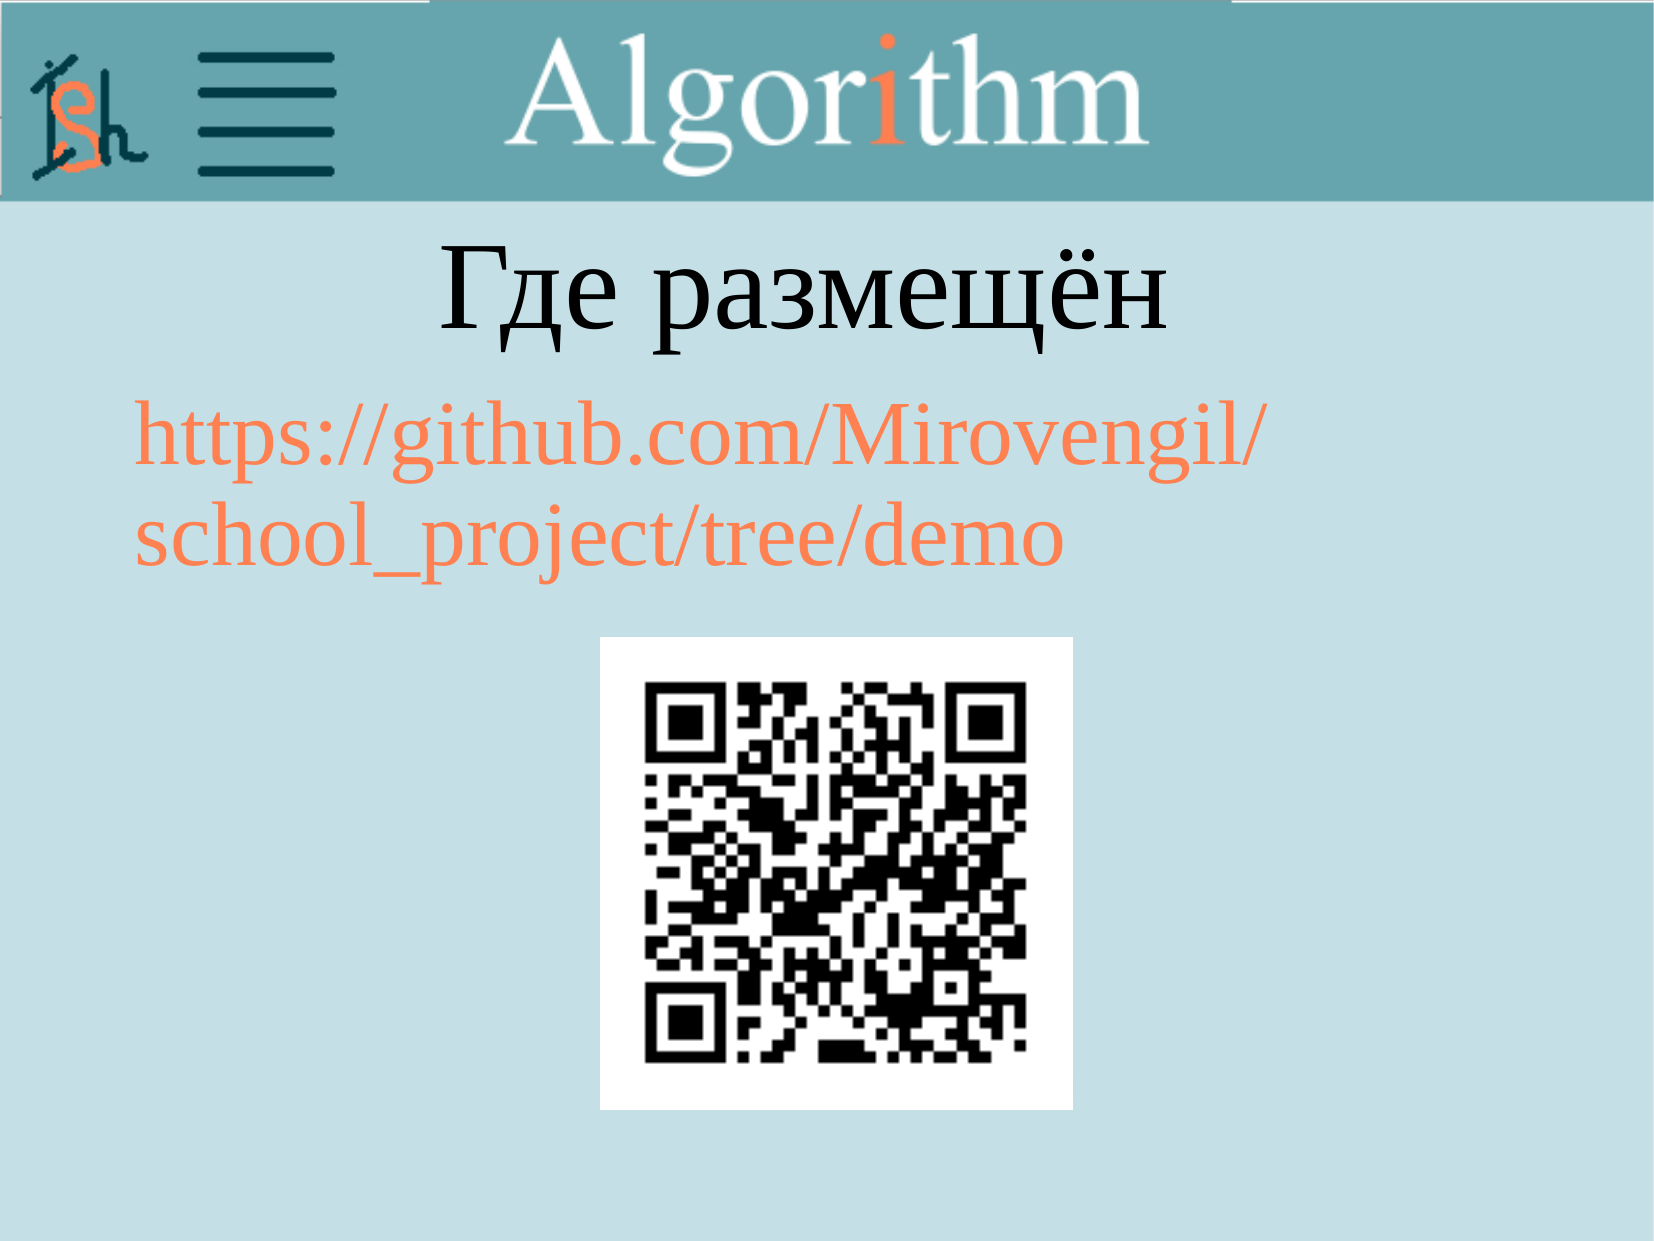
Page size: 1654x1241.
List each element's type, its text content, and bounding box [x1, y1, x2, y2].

title Где размещён [60, 183, 1549, 391]
text_box https://github.com/Mirovengil/school_project/tree/demo [120, 375, 1576, 781]
picture [0, 0, 1654, 1241]
